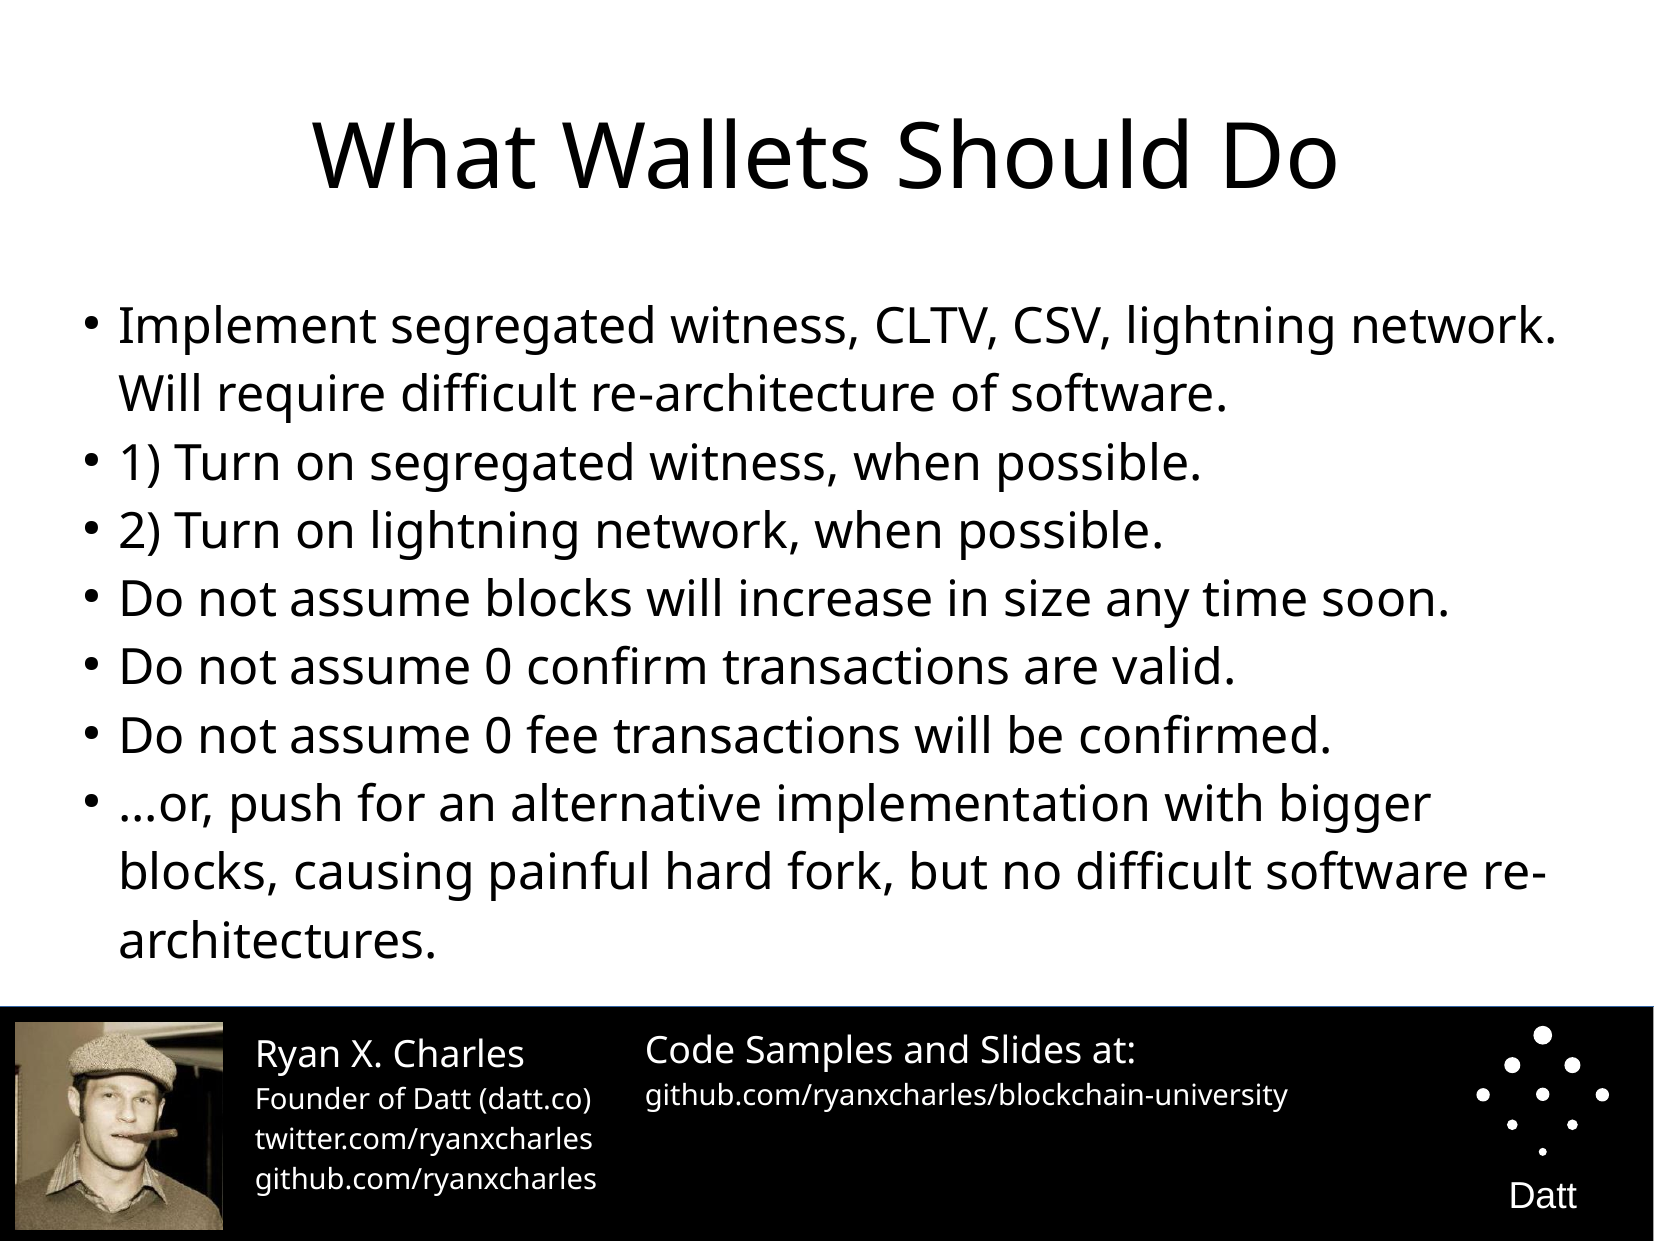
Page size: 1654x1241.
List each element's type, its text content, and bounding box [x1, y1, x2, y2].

picture [15, 1022, 223, 1231]
picture [1475, 1023, 1611, 1159]
text_box [0, 1006, 1654, 1241]
text_box Ryan X. Charles Founder of Datt (datt.co) twitter.com/ryanxcharles github.com/ryanxcharles [240, 1020, 976, 1241]
text_box Datt [1452, 1167, 1633, 1241]
subtitle Implement segregated witness, CLTV, CSV, lightning network. Will require difficult re-architecture of software. 1) Turn on segregated witness, when possible. 2) Turn on lightning network, when possible. Do not assume blocks will increase in size any time soon. Do not assume 0 confirm transactions are valid. Do not assume 0 fee transactions will be confirmed. ...or, push for an alternative implementation with bigger blocks, causing painful hard fork, but no difficult software re-architectures. [82, 290, 1571, 1006]
text_box Code Samples and Slides at: github.com/ryanxcharles/blockchain-university [630, 1015, 1403, 1156]
title What Wallets Should Do [82, 49, 1571, 257]
